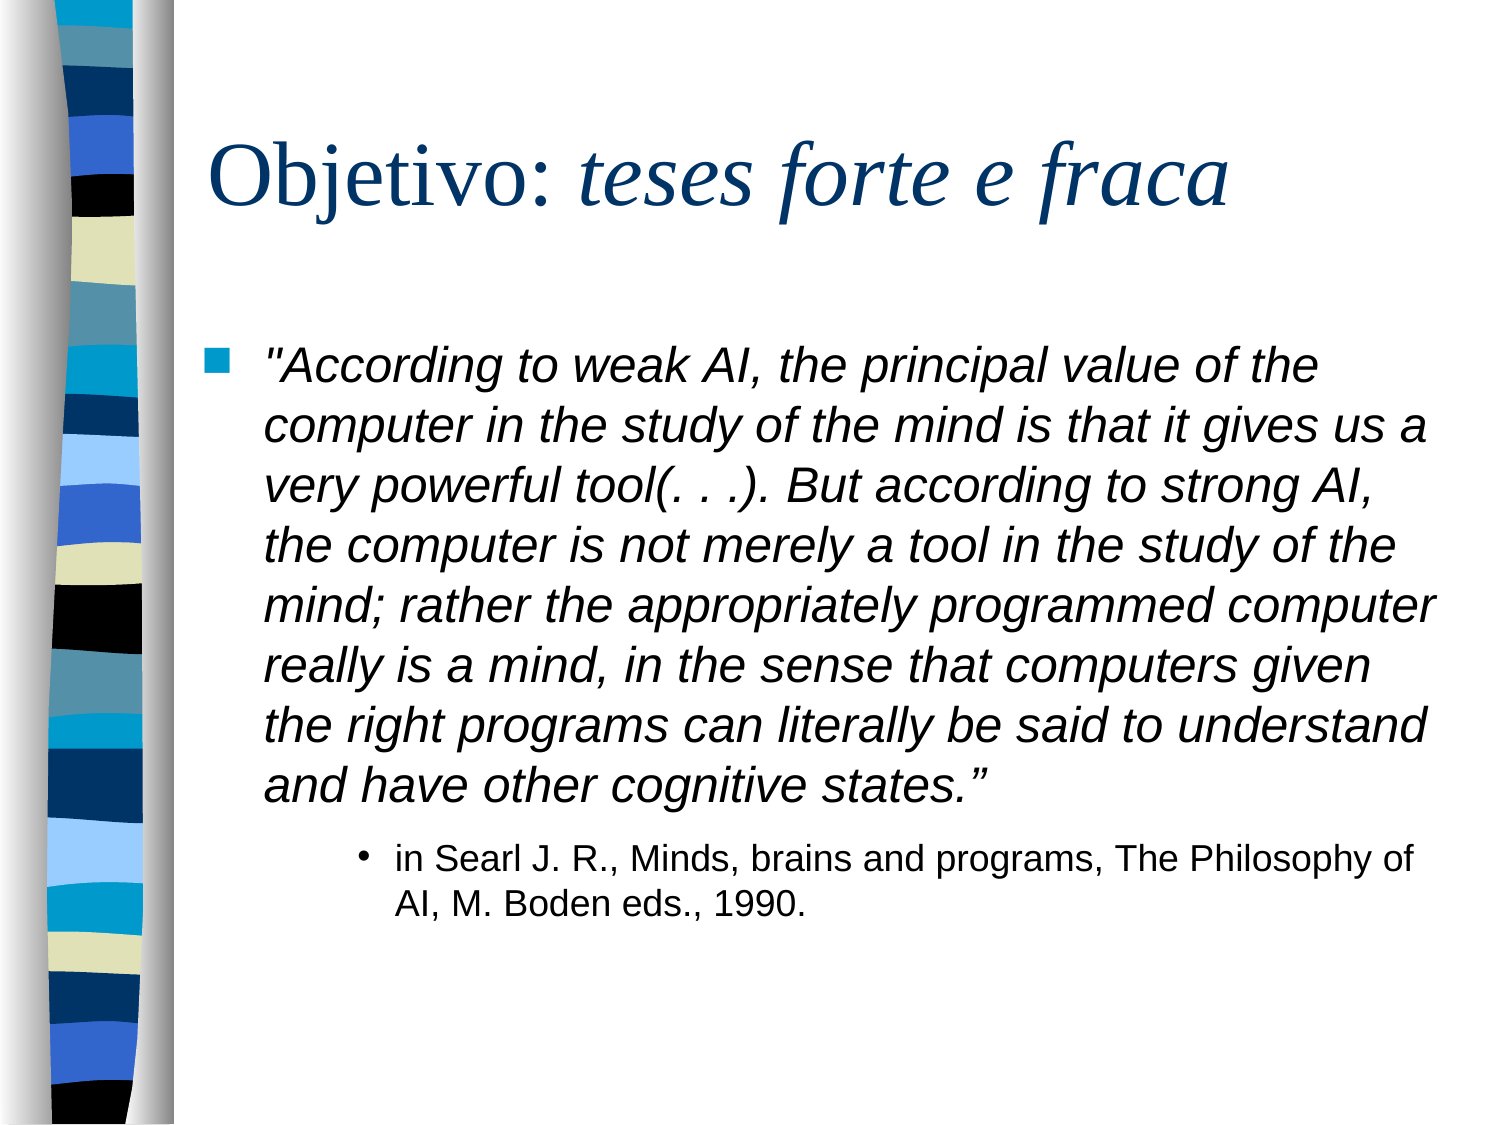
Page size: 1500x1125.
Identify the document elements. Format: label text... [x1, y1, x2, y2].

title Objetivo: teses forte e fraca [192, 74, 1468, 263]
list "According to weak AI, the principal value of the computer in the study of the mind is that it gives us a very powerful tool(. . .). But according to strong AI, the computer is not merely a tool in the study of the mind; rather the appropriately programmed computer really is a mind, in the sense that computers given the right programs can literally be said to understand and have other cognitive states.” in Searl J. R., Minds, brains and programs, The Philosophy of AI, M. Boden eds., 1990. [192, 324, 1468, 1000]
